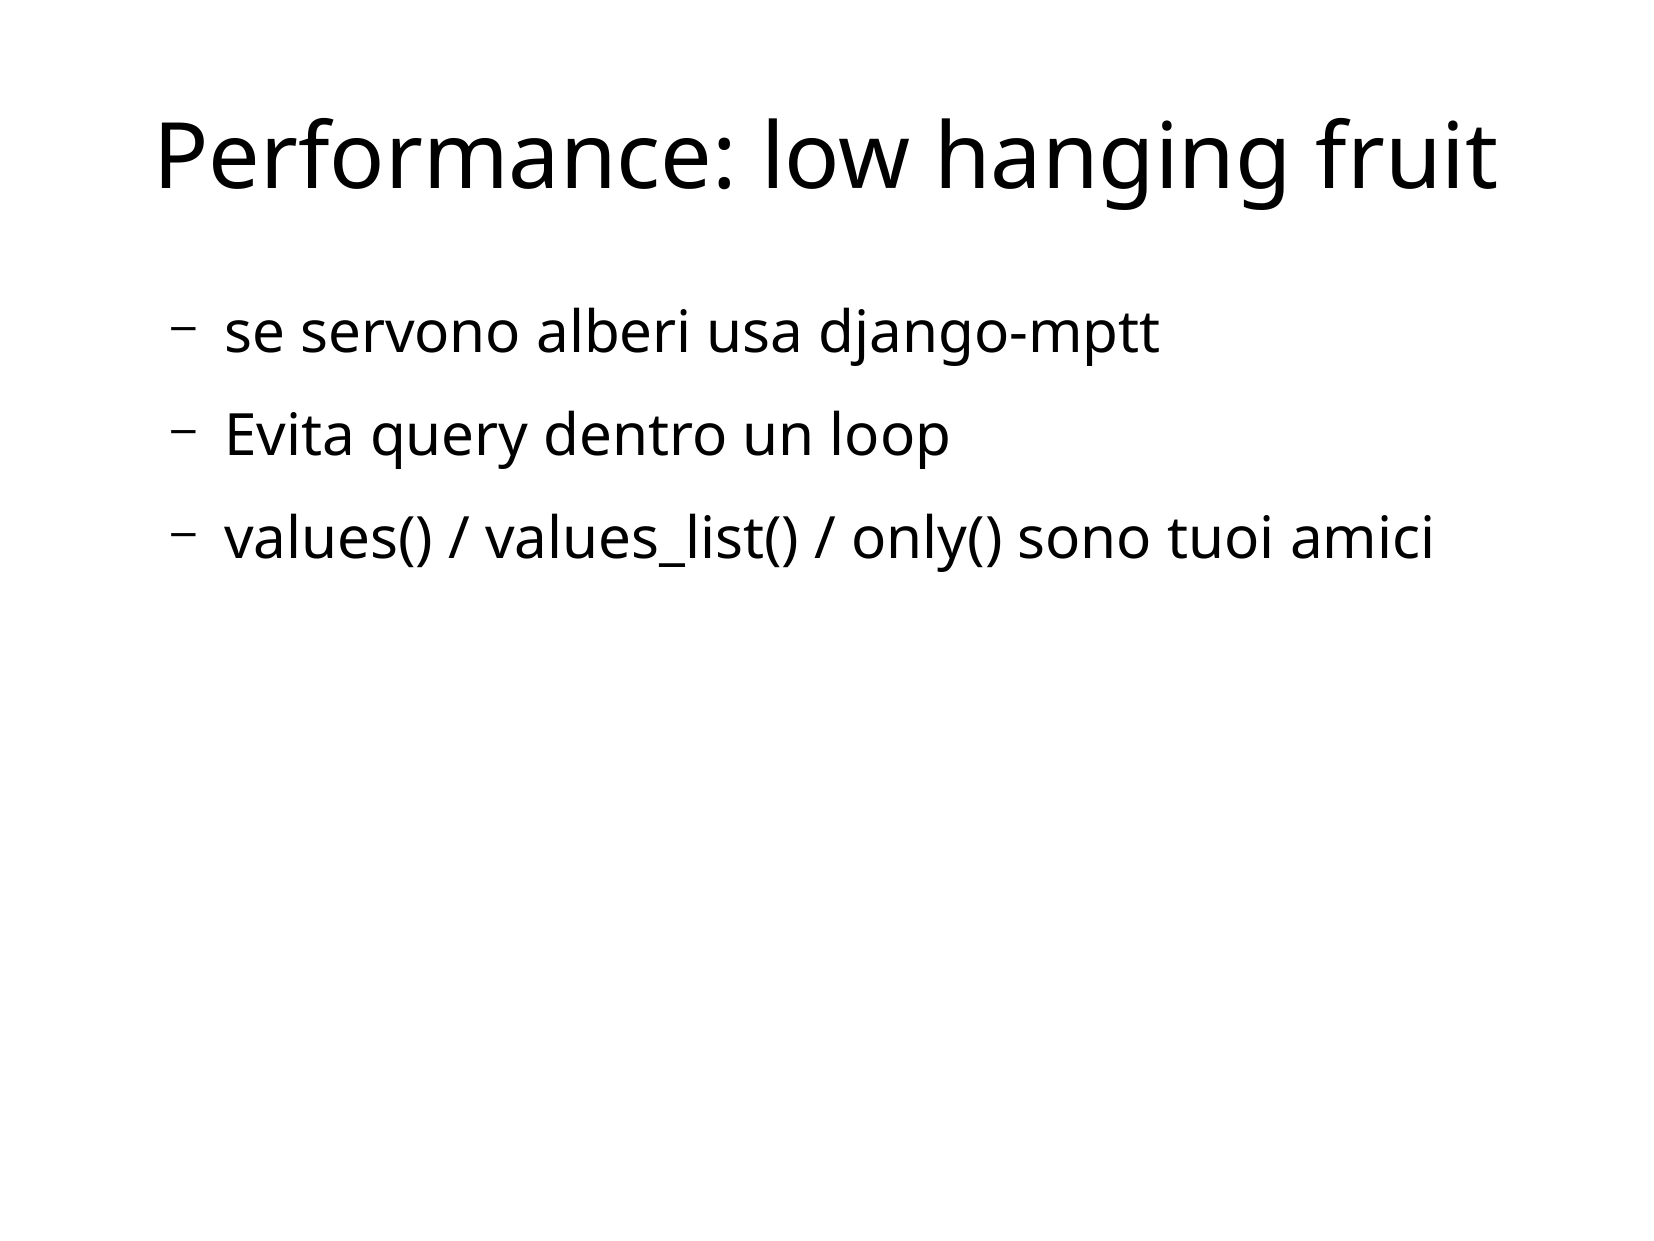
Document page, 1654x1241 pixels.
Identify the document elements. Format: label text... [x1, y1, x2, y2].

title Performance: low hanging fruit [82, 49, 1571, 257]
list se servono alberi usa django-mptt Evita query dentro un loop values() / values_list() / only() sono tuoi amici [82, 290, 1571, 1010]
